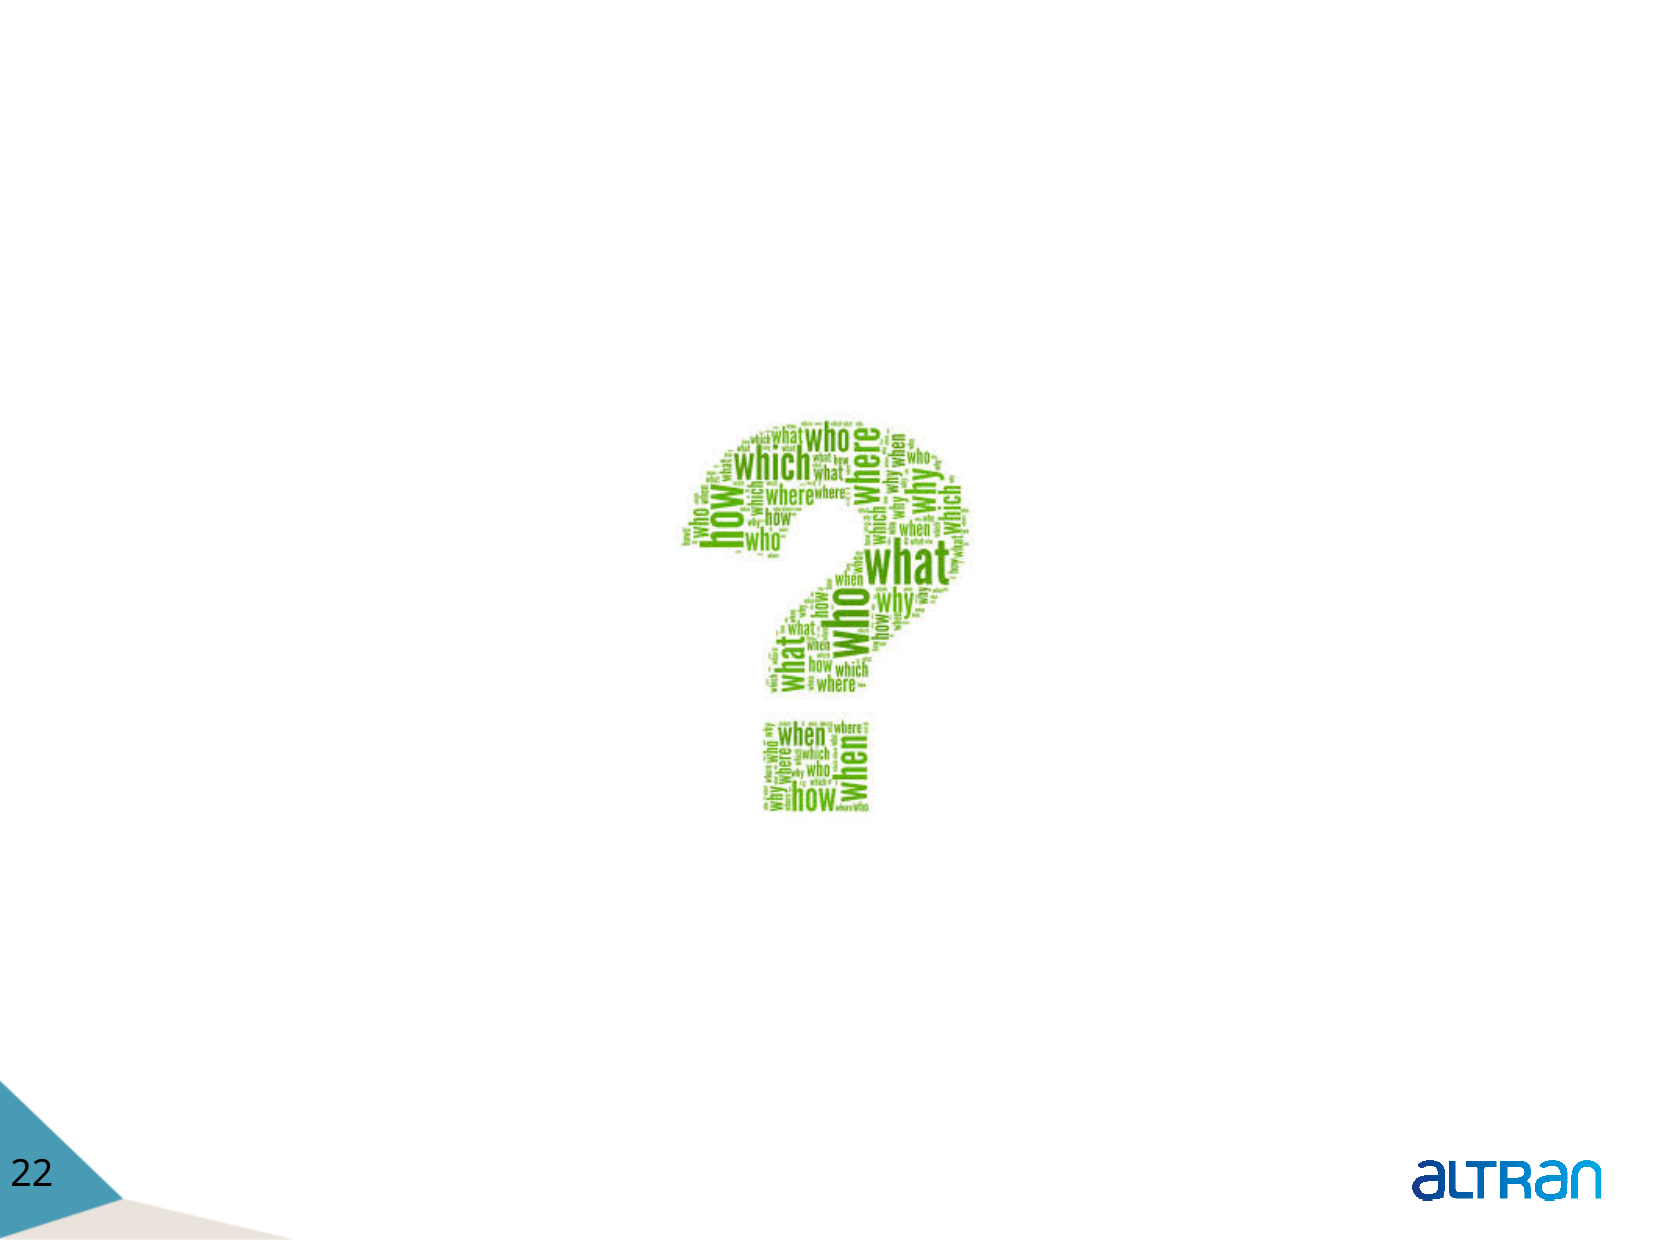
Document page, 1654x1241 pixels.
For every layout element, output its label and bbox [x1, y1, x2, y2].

picture [0, 1072, 316, 1240]
picture [1595, 1160, 1602, 1167]
picture [1555, 1160, 1602, 1201]
picture [1412, 1160, 1559, 1201]
picture [1543, 1182, 1560, 1193]
picture [675, 411, 975, 822]
